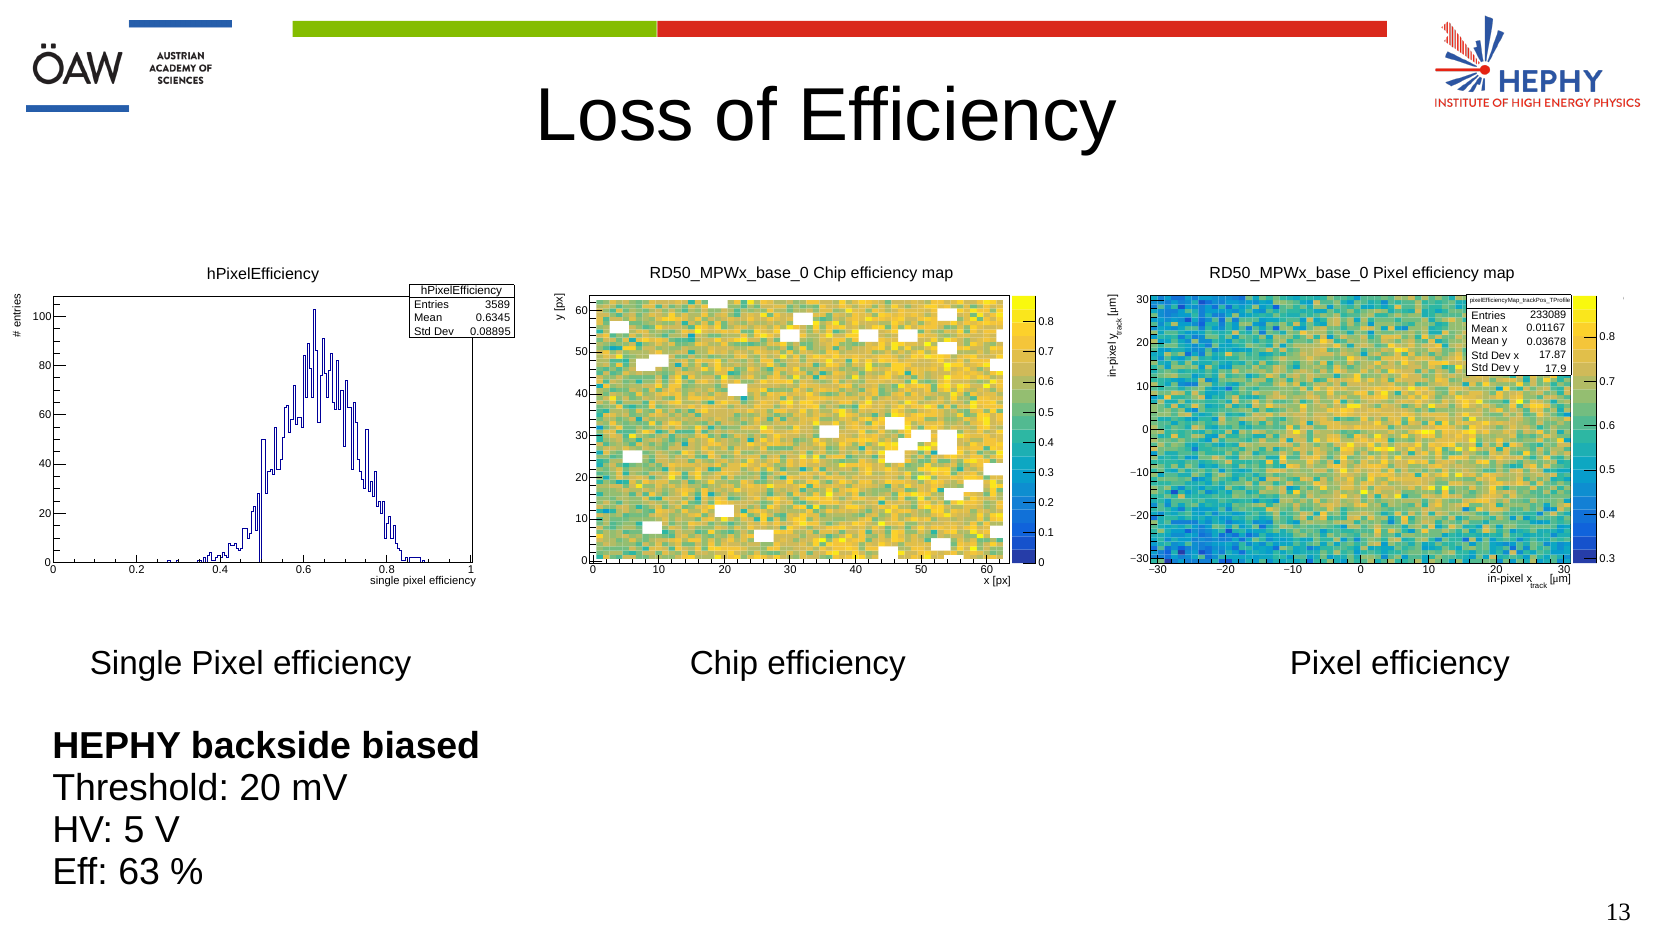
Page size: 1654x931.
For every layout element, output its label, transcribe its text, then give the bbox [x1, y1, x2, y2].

title Loss of Efficiency [82, 37, 1571, 193]
picture [536, 262, 1062, 597]
picture [0, 262, 526, 597]
picture [26, 20, 232, 112]
text_box Pixel efficiency [1275, 637, 1538, 690]
text_box HEPHY backside biased Threshold: 20 mV HV: 5 V Eff: 63 % [37, 717, 601, 901]
text_box Chip efficiency [675, 637, 938, 690]
picture [1430, 12, 1642, 109]
text_box Single Pixel efficiency [75, 637, 451, 690]
picture [1098, 262, 1624, 597]
